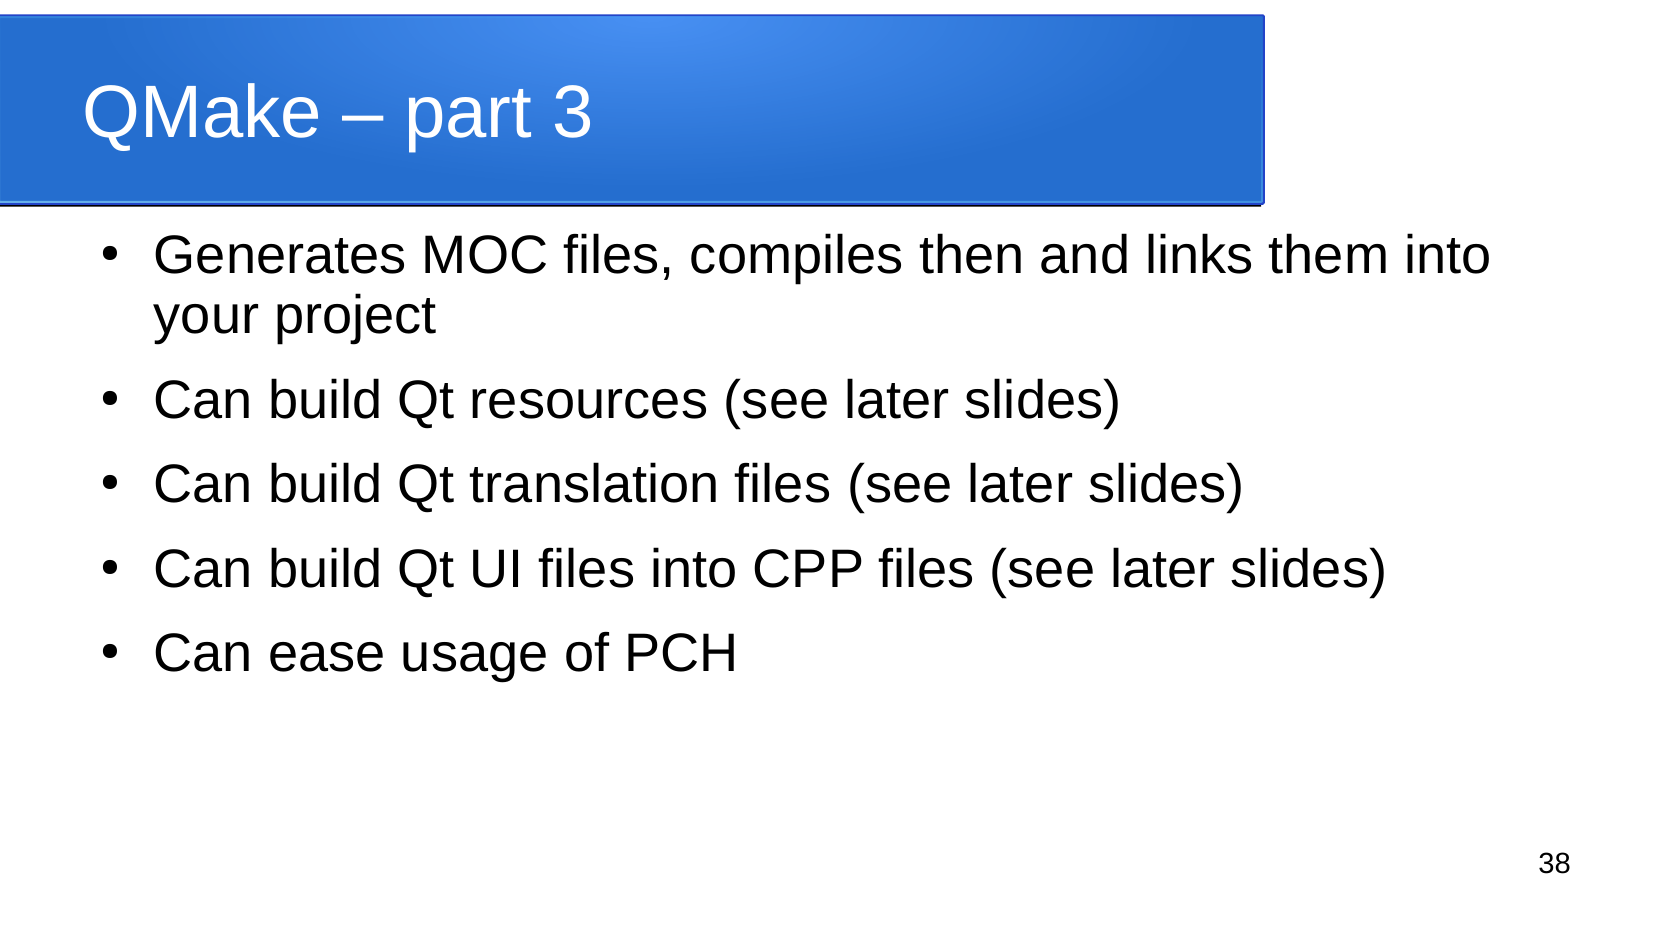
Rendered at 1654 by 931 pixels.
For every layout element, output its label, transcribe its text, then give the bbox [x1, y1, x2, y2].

list Generates MOC files, compiles then and links them into your project Can build Qt resources (see later slides) Can build Qt translation files (see later slides) Can build Qt UI files into CPP files (see later slides) Can ease usage of PCH [82, 224, 1571, 764]
title QMake – part 3 [82, 35, 1235, 189]
